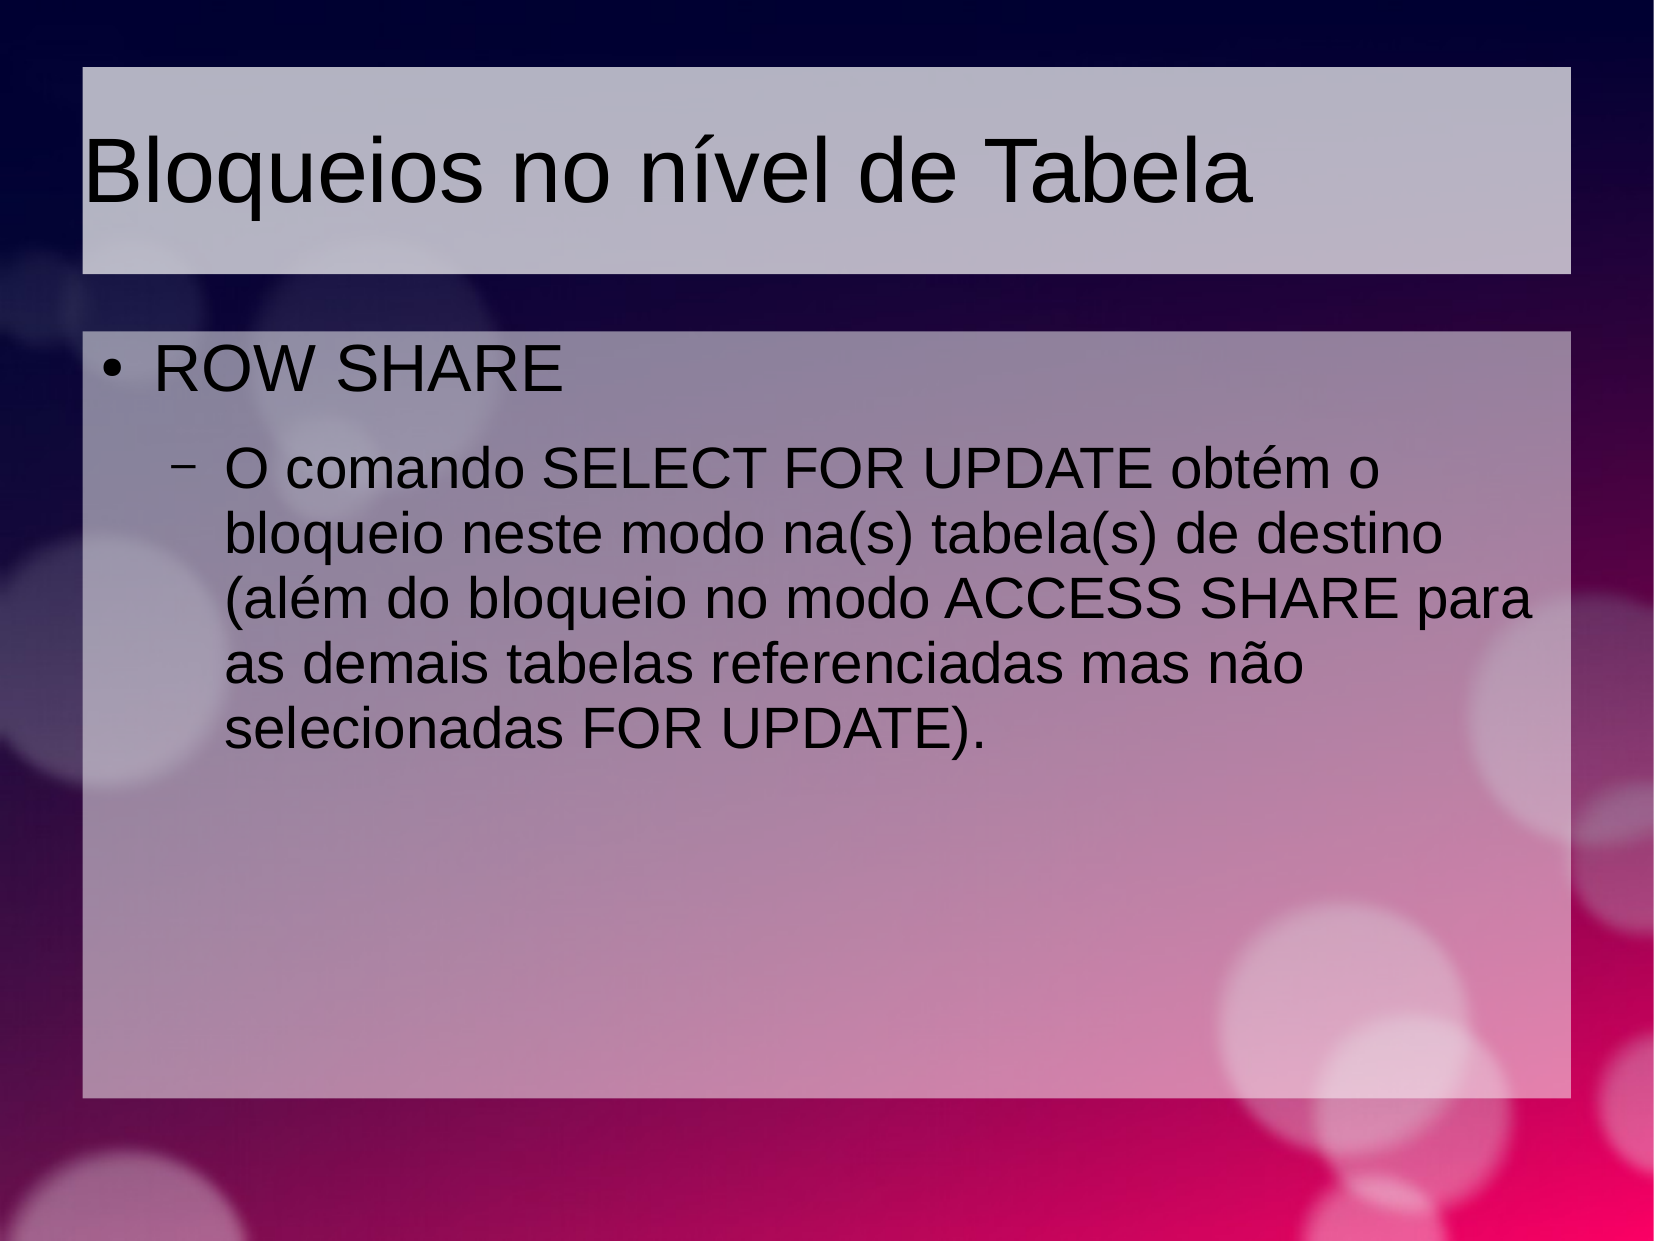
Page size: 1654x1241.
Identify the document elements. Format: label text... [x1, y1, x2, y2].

title Bloqueios no nível de Tabela [82, 67, 1571, 275]
picture [0, 0, 1654, 1241]
list ROW SHARE O comando SELECT FOR UPDATE obtém o bloqueio neste modo na(s) tabela(s) de destino (além do bloqueio no modo ACCESS SHARE para as demais tabelas referenciadas mas não selecionadas FOR UPDATE). [82, 331, 1571, 1099]
